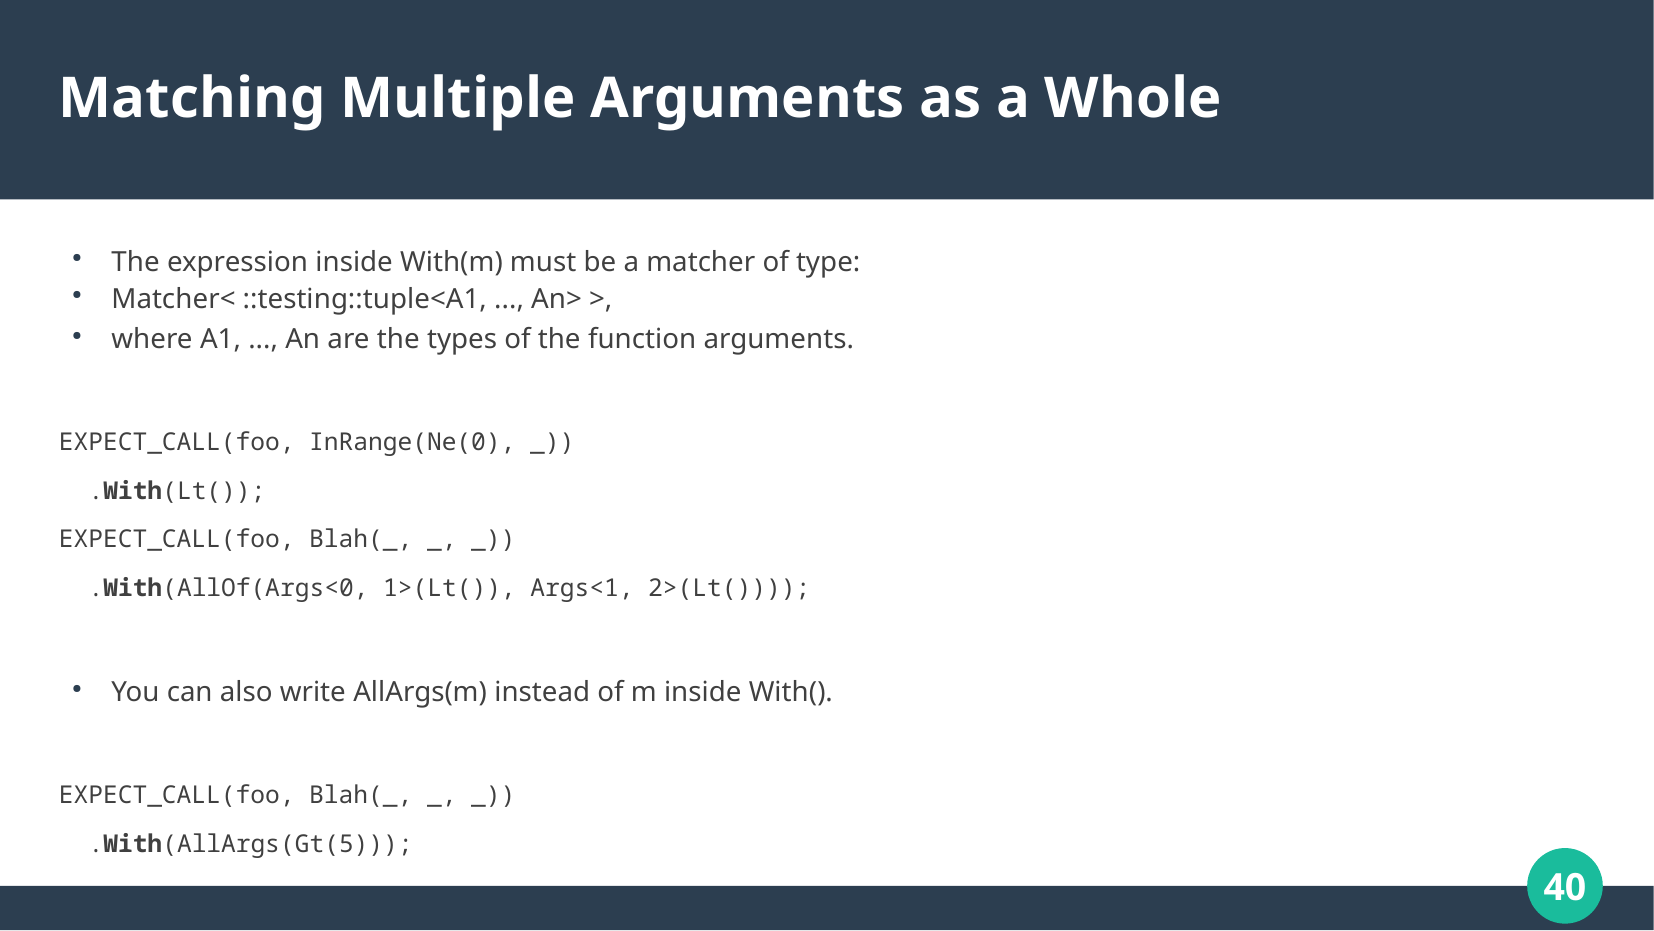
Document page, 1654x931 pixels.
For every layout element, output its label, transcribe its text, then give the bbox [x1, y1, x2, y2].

list The expression inside With(m) must be a matcher of type: Matcher< ::testing::tuple<A1, ..., An> >, where A1, ..., An are the types of the function arguments. EXPECT_CALL(foo, InRange(Ne(0), _)) .With(Lt()); EXPECT_CALL(foo, Blah(_, _, _)) .With(AllOf(Args<0, 1>(Lt()), Args<1, 2>(Lt()))); You can also write AllArgs(m) instead of m inside With(). EXPECT_CALL(foo, Blah(_, _, _)) .With(AllArgs(Gt(5))); [59, 243, 1595, 864]
title Matching Multiple Arguments as a Whole [59, 37, 1595, 155]
